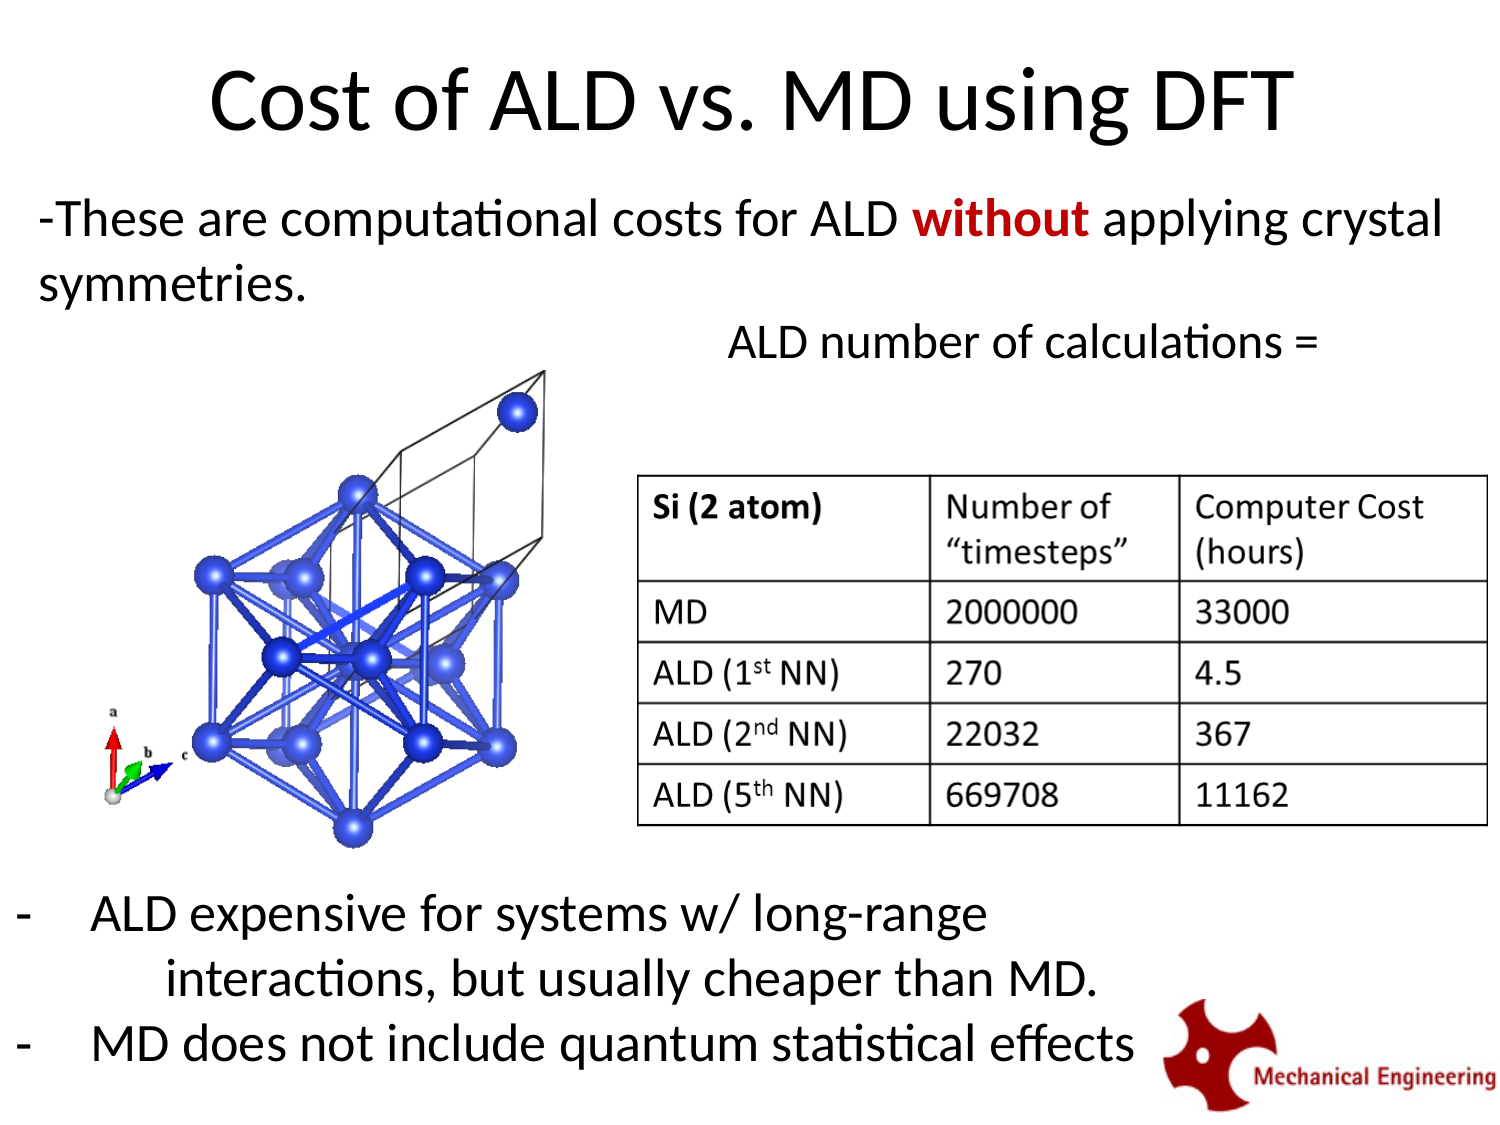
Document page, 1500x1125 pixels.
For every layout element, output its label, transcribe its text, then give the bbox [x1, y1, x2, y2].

text_box Cost of ALD vs. MD using DFT [6, 0, 1500, 188]
text_box ALD expensive for systems w/ long-range interactions, but usually cheaper than MD. MD does not include quantum statistical effects [0, 837, 1188, 1113]
picture [637, 472, 1488, 841]
picture [87, 370, 601, 892]
title -These are computational costs for ALD without applying crystal symmetries. [23, 169, 1500, 325]
text_box ALD number of calculations = [713, 301, 1500, 376]
